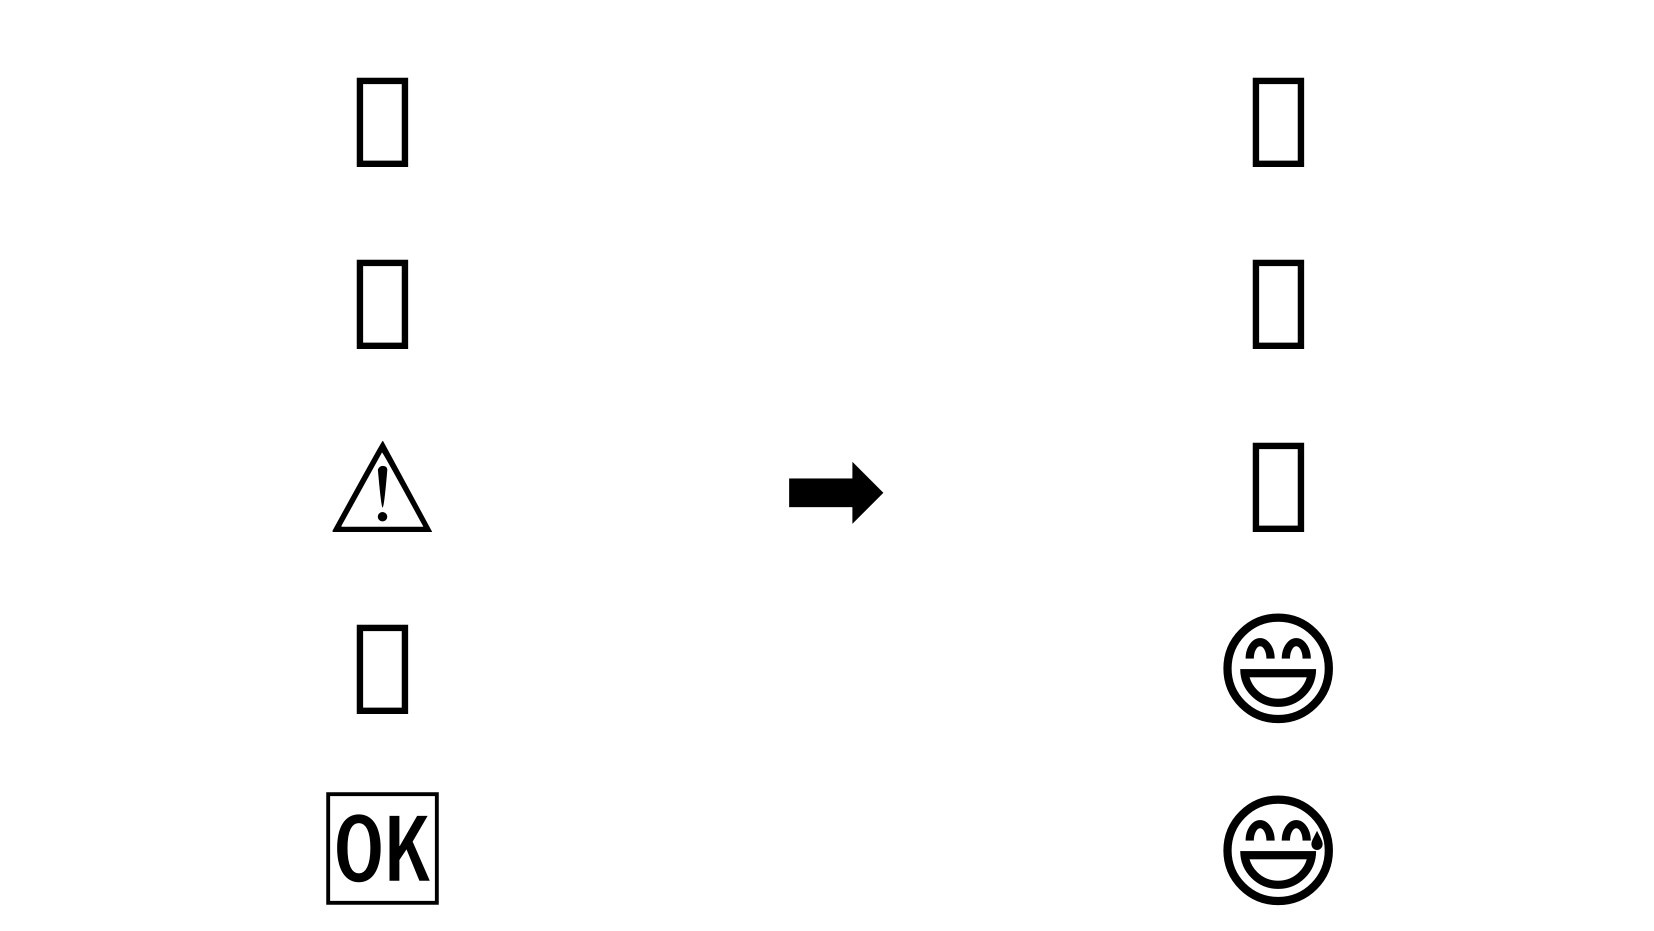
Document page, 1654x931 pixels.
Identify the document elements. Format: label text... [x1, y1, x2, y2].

table_cell 🦥 [39, 210, 726, 392]
table_header 🙆 [943, 28, 1614, 210]
table_cell 🤔 [39, 575, 726, 757]
table_cell 🦺 [943, 392, 1614, 575]
table_header [726, 28, 943, 210]
table_cell [726, 757, 943, 931]
table_cell 🐎 [943, 210, 1614, 392]
table_header 🙅 [39, 28, 726, 210]
table_cell [726, 575, 943, 757]
table_cell 😅 [943, 757, 1614, 931]
table_cell 😄 [943, 575, 1614, 757]
table_cell ➡ [726, 392, 943, 575]
table_cell ⚠ [39, 392, 726, 575]
table_cell [726, 210, 943, 392]
table_cell 🆗 [39, 757, 726, 931]
